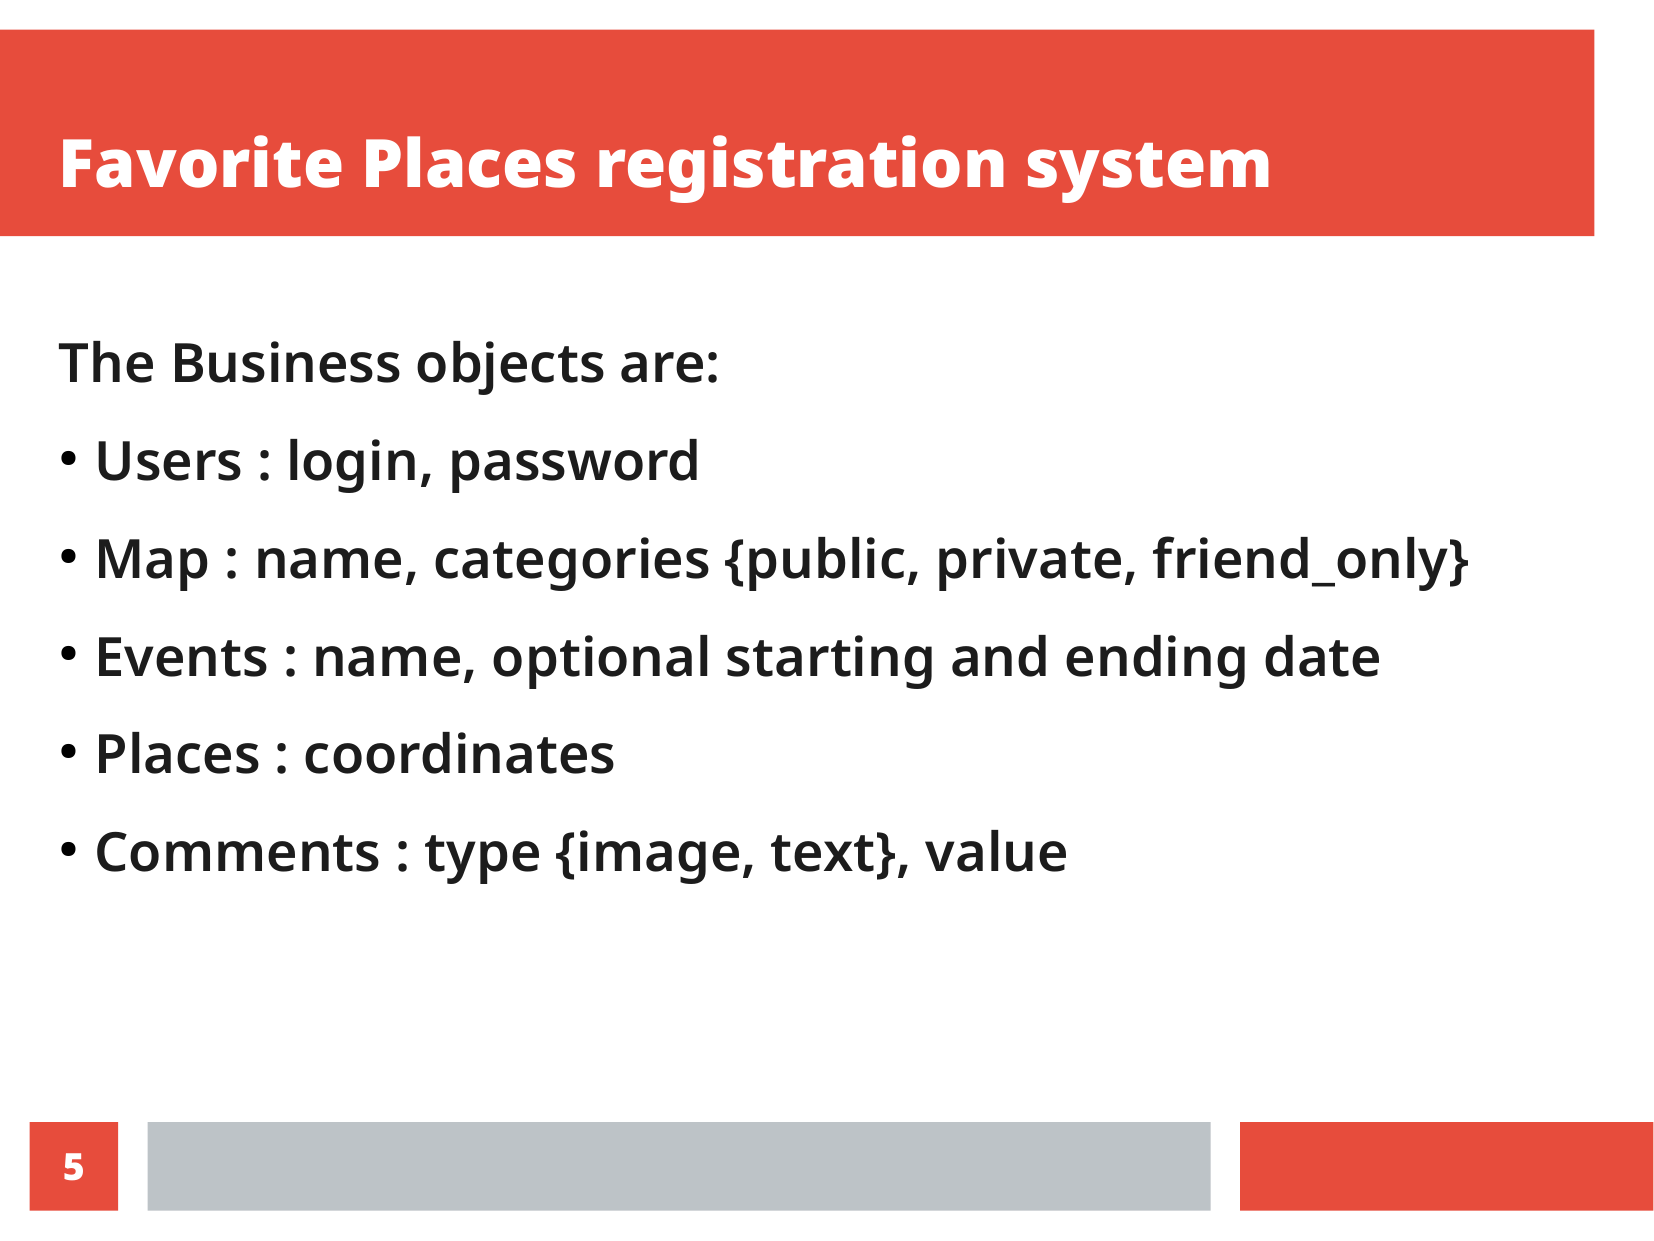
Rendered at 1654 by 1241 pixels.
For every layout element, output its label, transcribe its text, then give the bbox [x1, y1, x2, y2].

list The Business objects are: Users : login, password Map : name, categories {public, private, friend_only} Events : name, optional starting and ending date Places : coordinates Comments : type {image, text}, value [59, 324, 1565, 1093]
title Favorite Places registration system [59, 59, 1595, 207]
